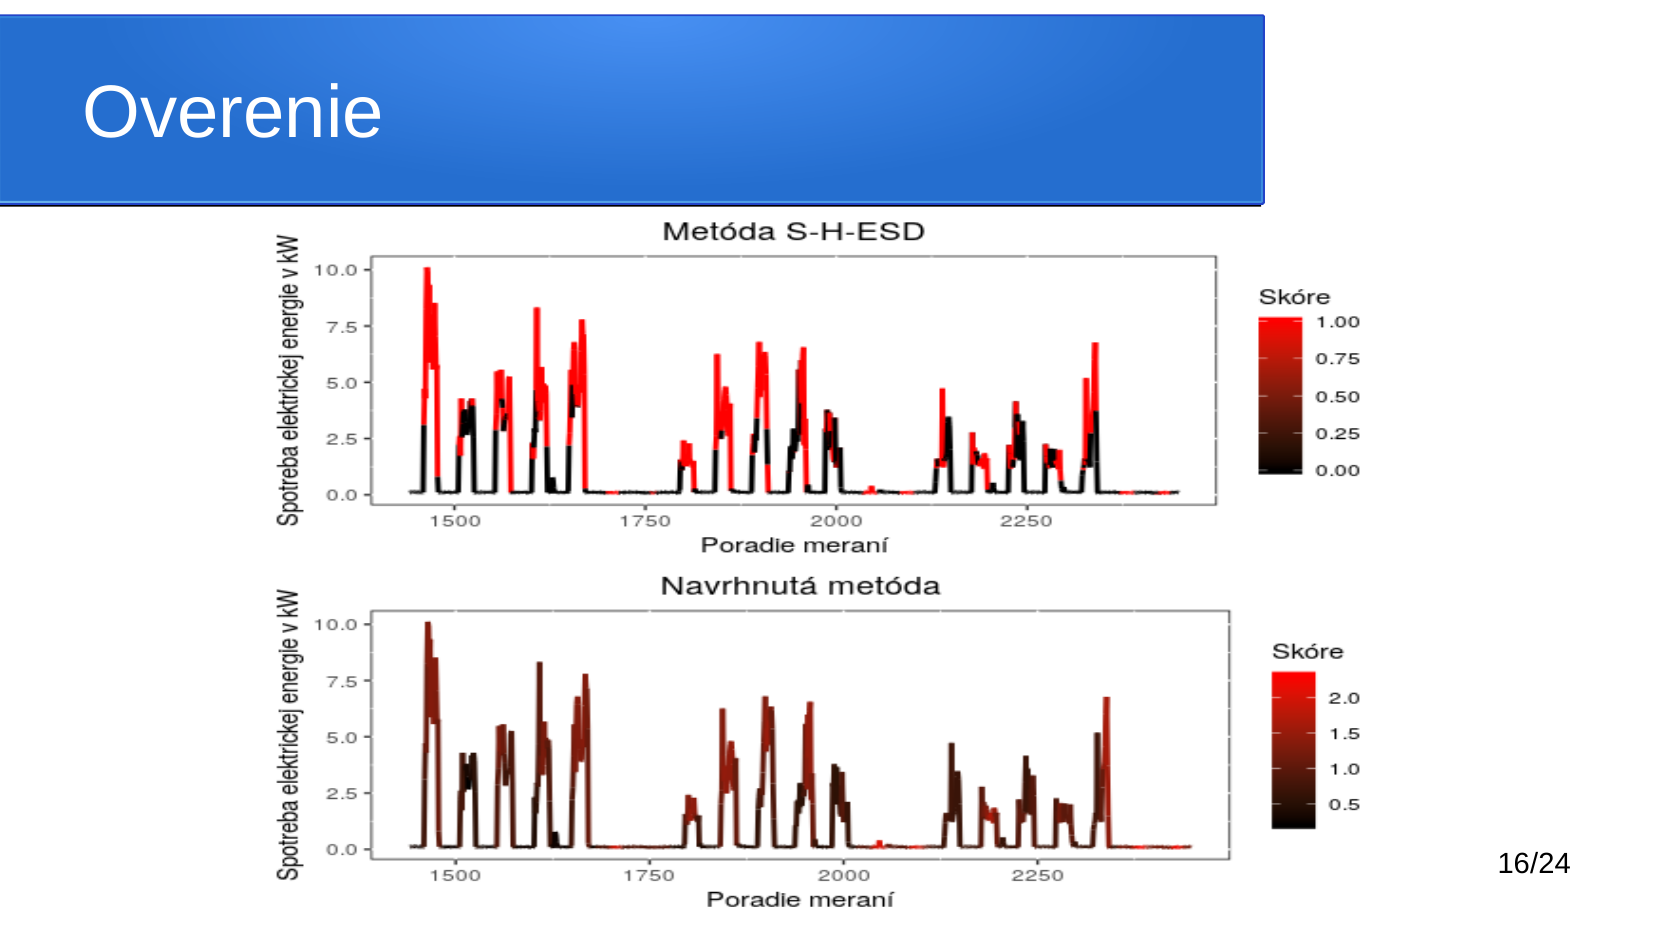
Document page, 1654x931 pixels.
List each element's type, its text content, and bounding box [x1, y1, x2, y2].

title Overenie [82, 29, 1291, 196]
picture [264, 213, 1390, 922]
